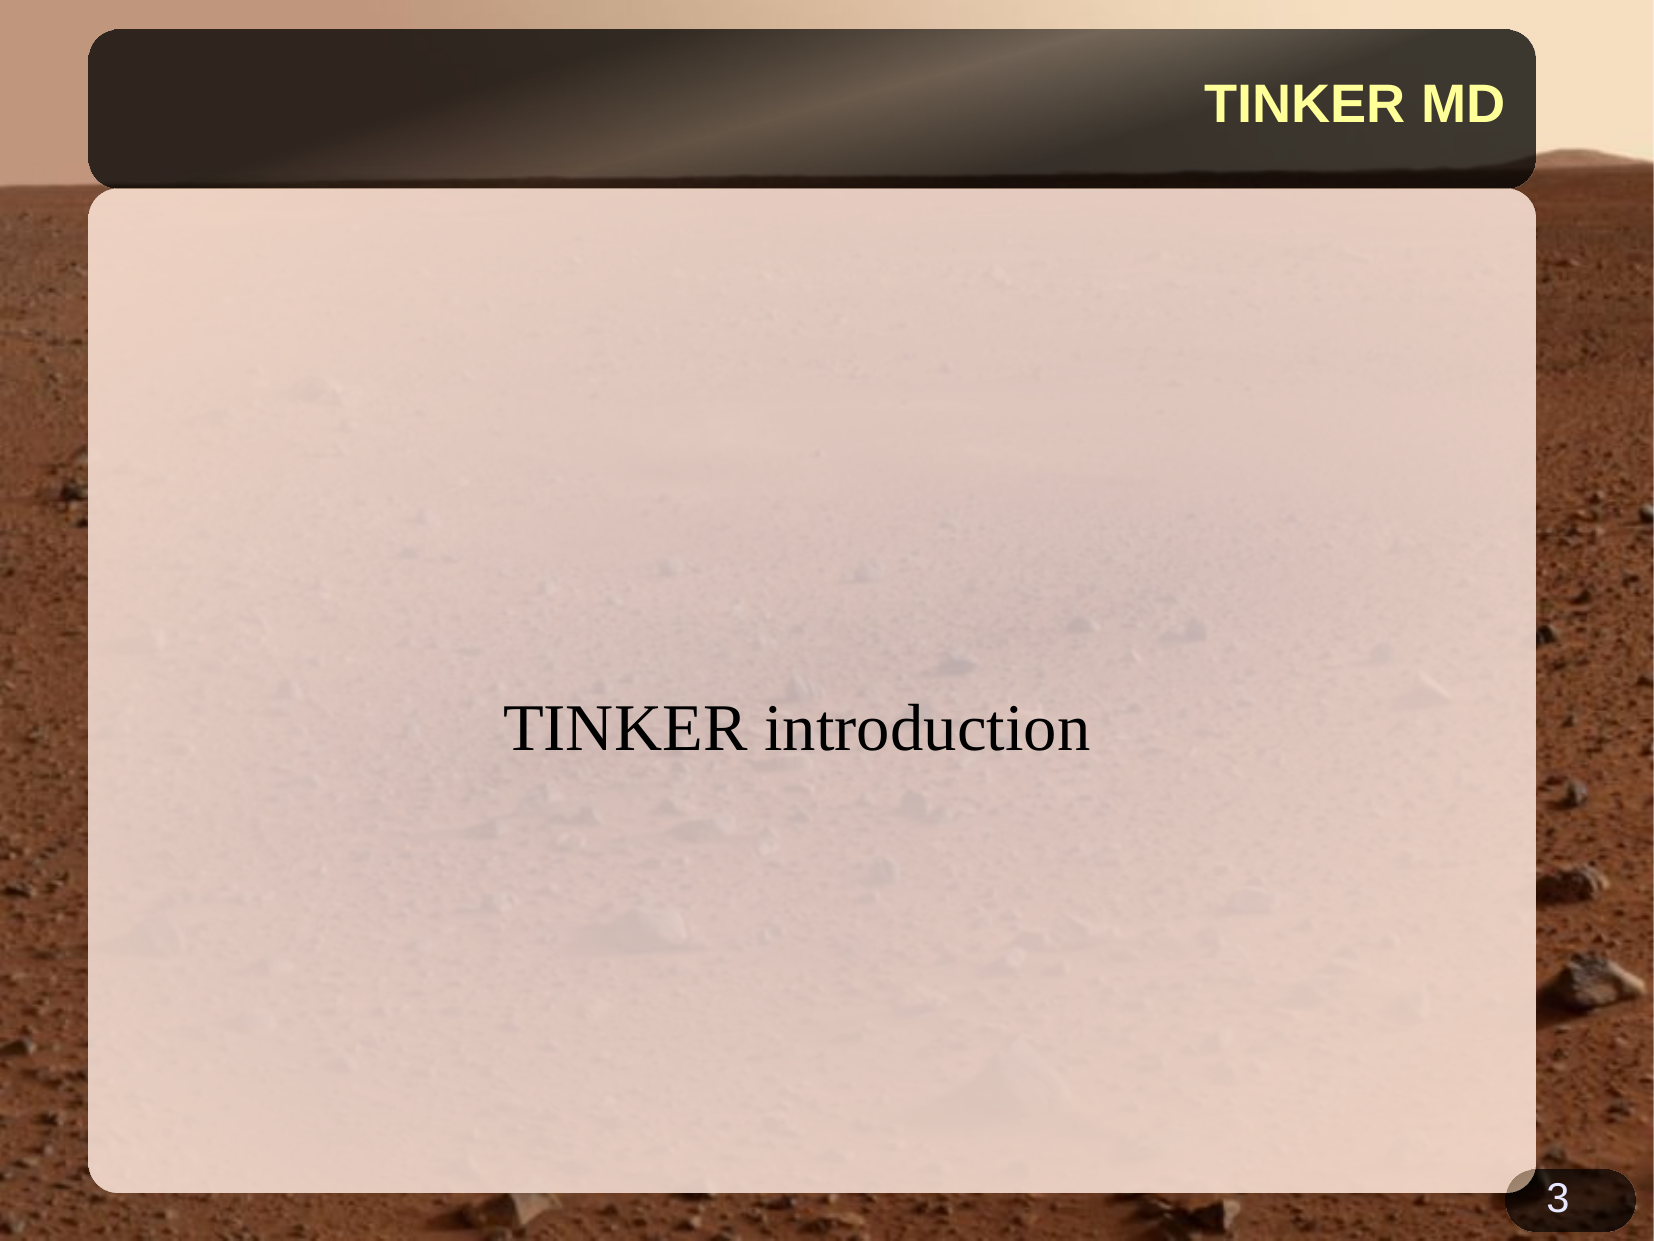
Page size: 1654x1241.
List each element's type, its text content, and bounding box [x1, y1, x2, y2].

subtitle TINKER introduction [118, 218, 1477, 1164]
title TINKER MD [118, 59, 1506, 148]
picture [0, 0, 1654, 1241]
text_box [88, 188, 1536, 1193]
